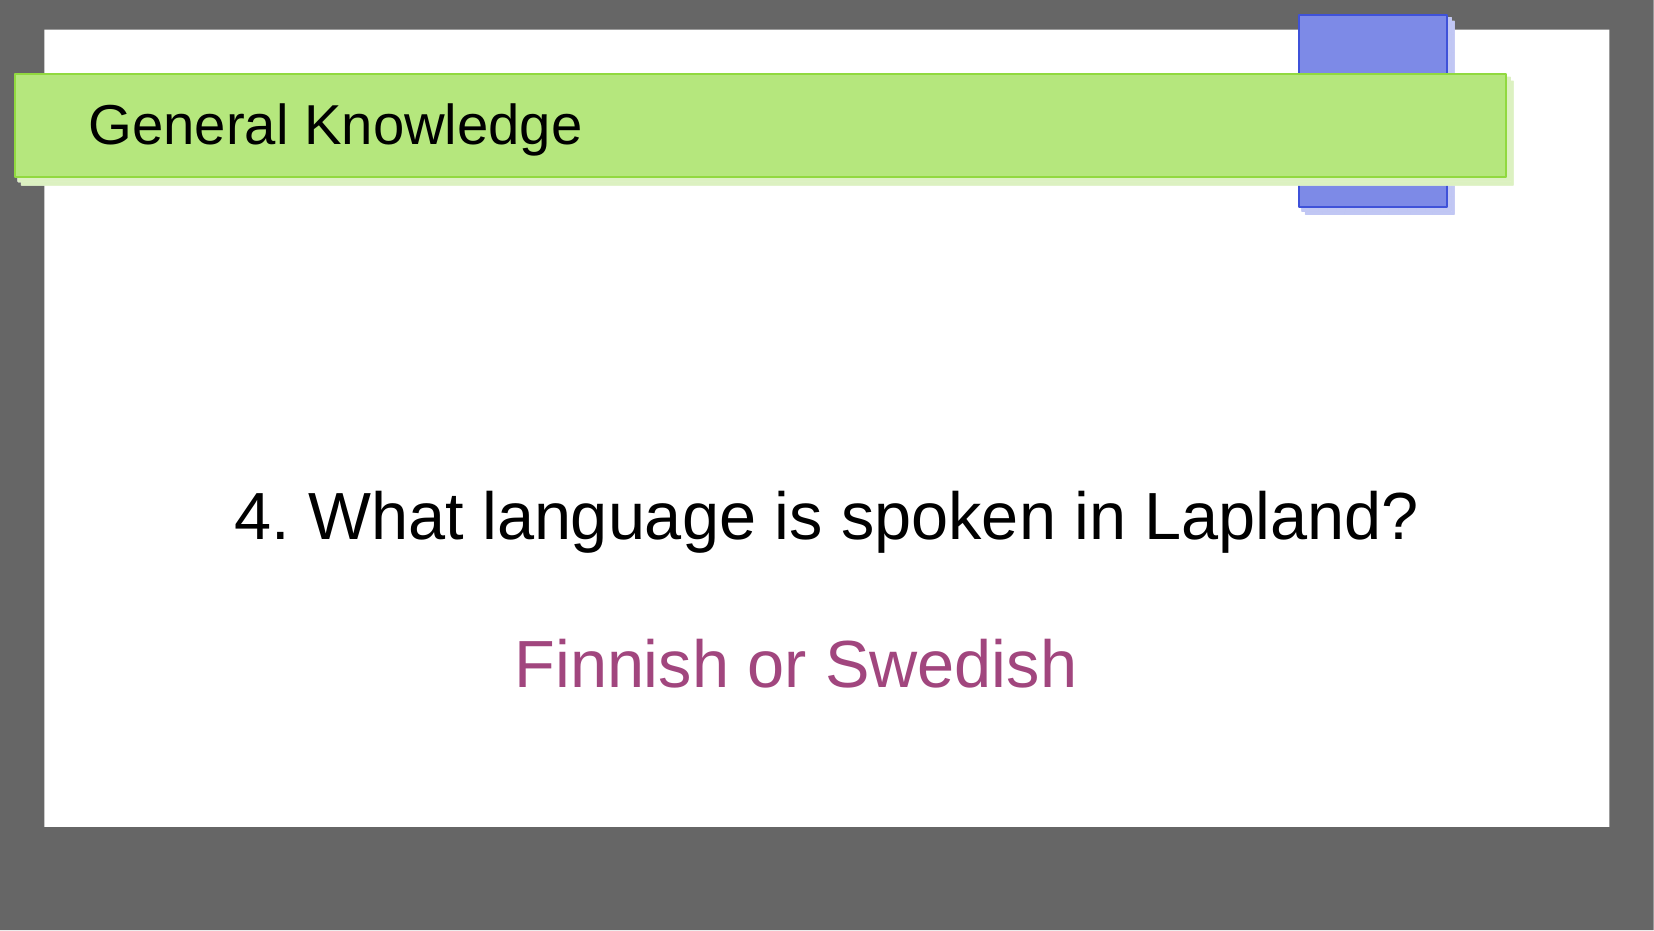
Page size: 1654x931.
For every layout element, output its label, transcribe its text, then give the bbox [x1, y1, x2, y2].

subtitle 4. What language is spoken in Lapland? [88, 221, 1565, 813]
text_box Finnish or Swedish [499, 620, 1093, 710]
title General Knowledge [88, 73, 1506, 178]
